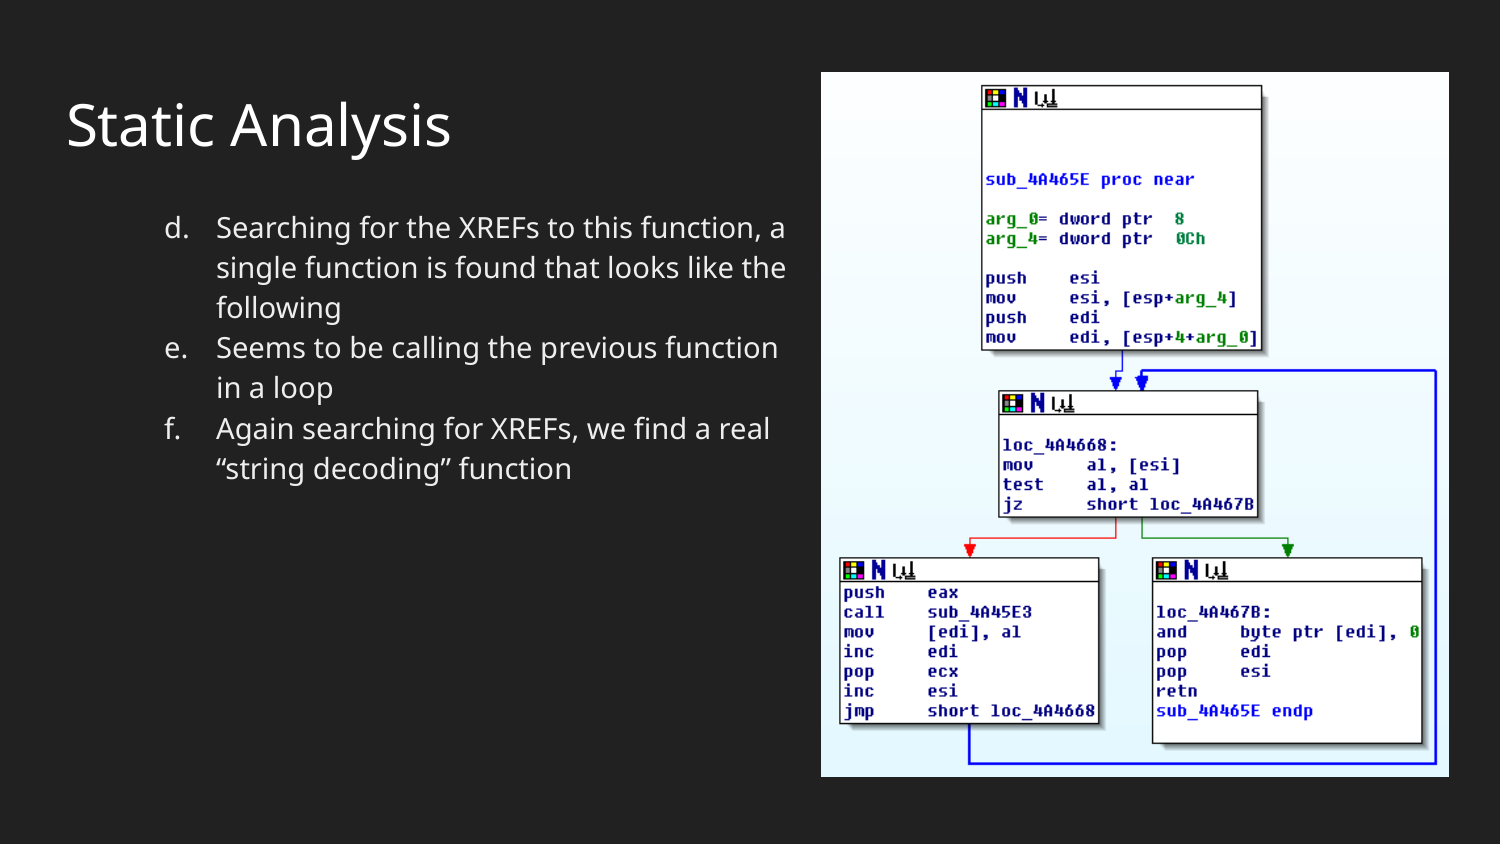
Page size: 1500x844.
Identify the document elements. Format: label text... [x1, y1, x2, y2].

title Static Analysis [51, 72, 821, 167]
list Searching for the XREFs to this function, a single function is found that looks like the following Seems to be calling the previous function in a loop Again searching for XREFs, we find a real “string decoding” function [51, 189, 821, 777]
picture [821, 72, 1449, 777]
